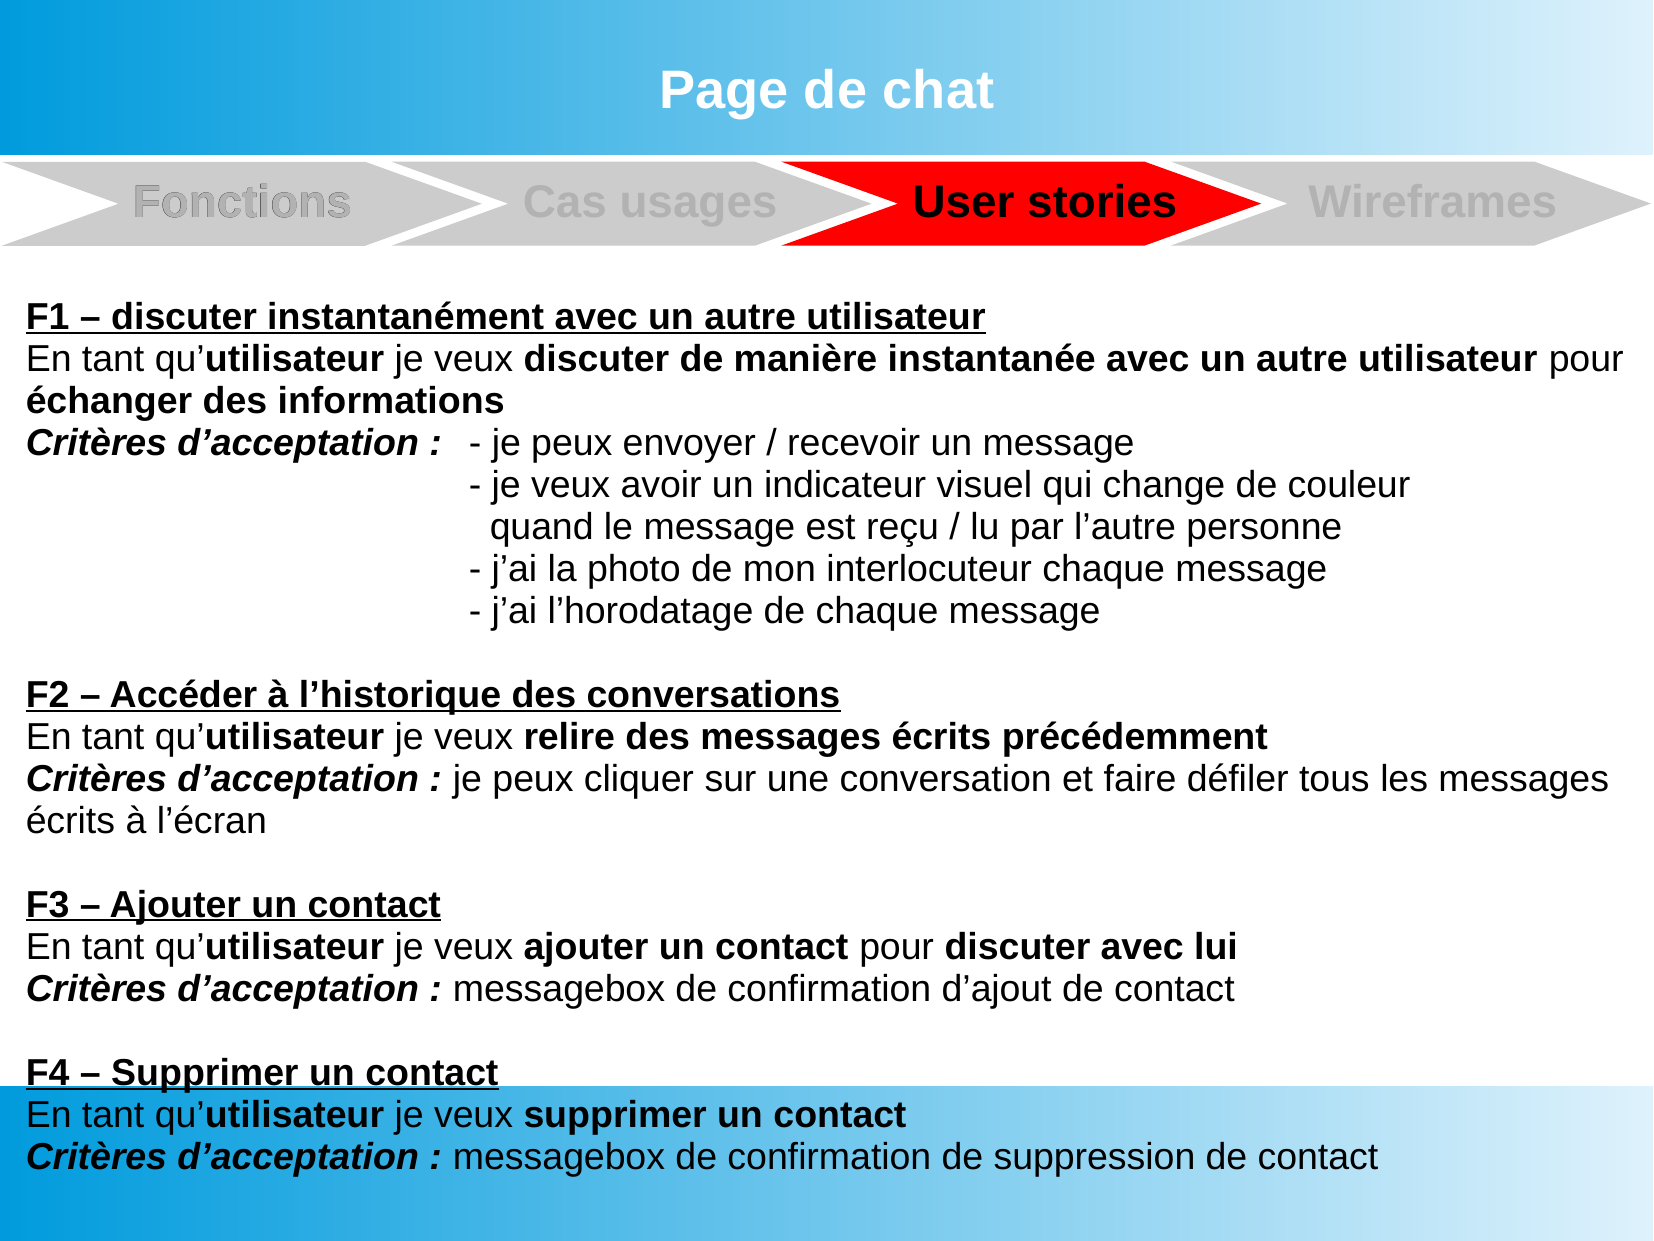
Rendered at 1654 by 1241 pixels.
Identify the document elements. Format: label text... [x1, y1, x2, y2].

text_box F1 – discuter instantanément avec un autre utilisateur En tant qu’utilisateur je veux discuter de manière instantanée avec un autre utilisateur pour échanger des informations Critères d’acceptation : - je peux envoyer / recevoir un message - je veux avoir un indicateur visuel qui change de couleur quand le message est reçu / lu par l’autre personne - j’ai la photo de mon interlocuteur chaque message - j’ai l’horodatage de chaque message F2 – Accéder à l’historique des conversations En tant qu’utilisateur je veux relire des messages écrits précédemment Critères d’acceptation : je peux cliquer sur une conversation et faire défiler tous les messages écrits à l’écran F3 – Ajouter un contact En tant qu’utilisateur je veux ajouter un contact pour discuter avec lui Critères d’acceptation : messagebox de confirmation d’ajout de contact F4 – Supprimer un contact En tant qu’utilisateur je veux supprimer un contact Critères d’acceptation : messagebox de confirmation de suppression de contact [11, 288, 1640, 1227]
text_box [1203, 182, 1262, 225]
text_box [1, 161, 396, 246]
text_box [391, 161, 785, 246]
text_box Fonctions [118, 168, 423, 235]
text_box Cas usages [508, 168, 813, 235]
text_box [813, 182, 872, 225]
text_box User stories [897, 168, 1203, 235]
text_box [423, 182, 482, 225]
text_box Wireframes [1293, 168, 1599, 235]
title Page de chat [82, 37, 1571, 143]
text_box [781, 161, 1175, 246]
text_box [1170, 161, 1564, 246]
text_box [1599, 184, 1651, 223]
